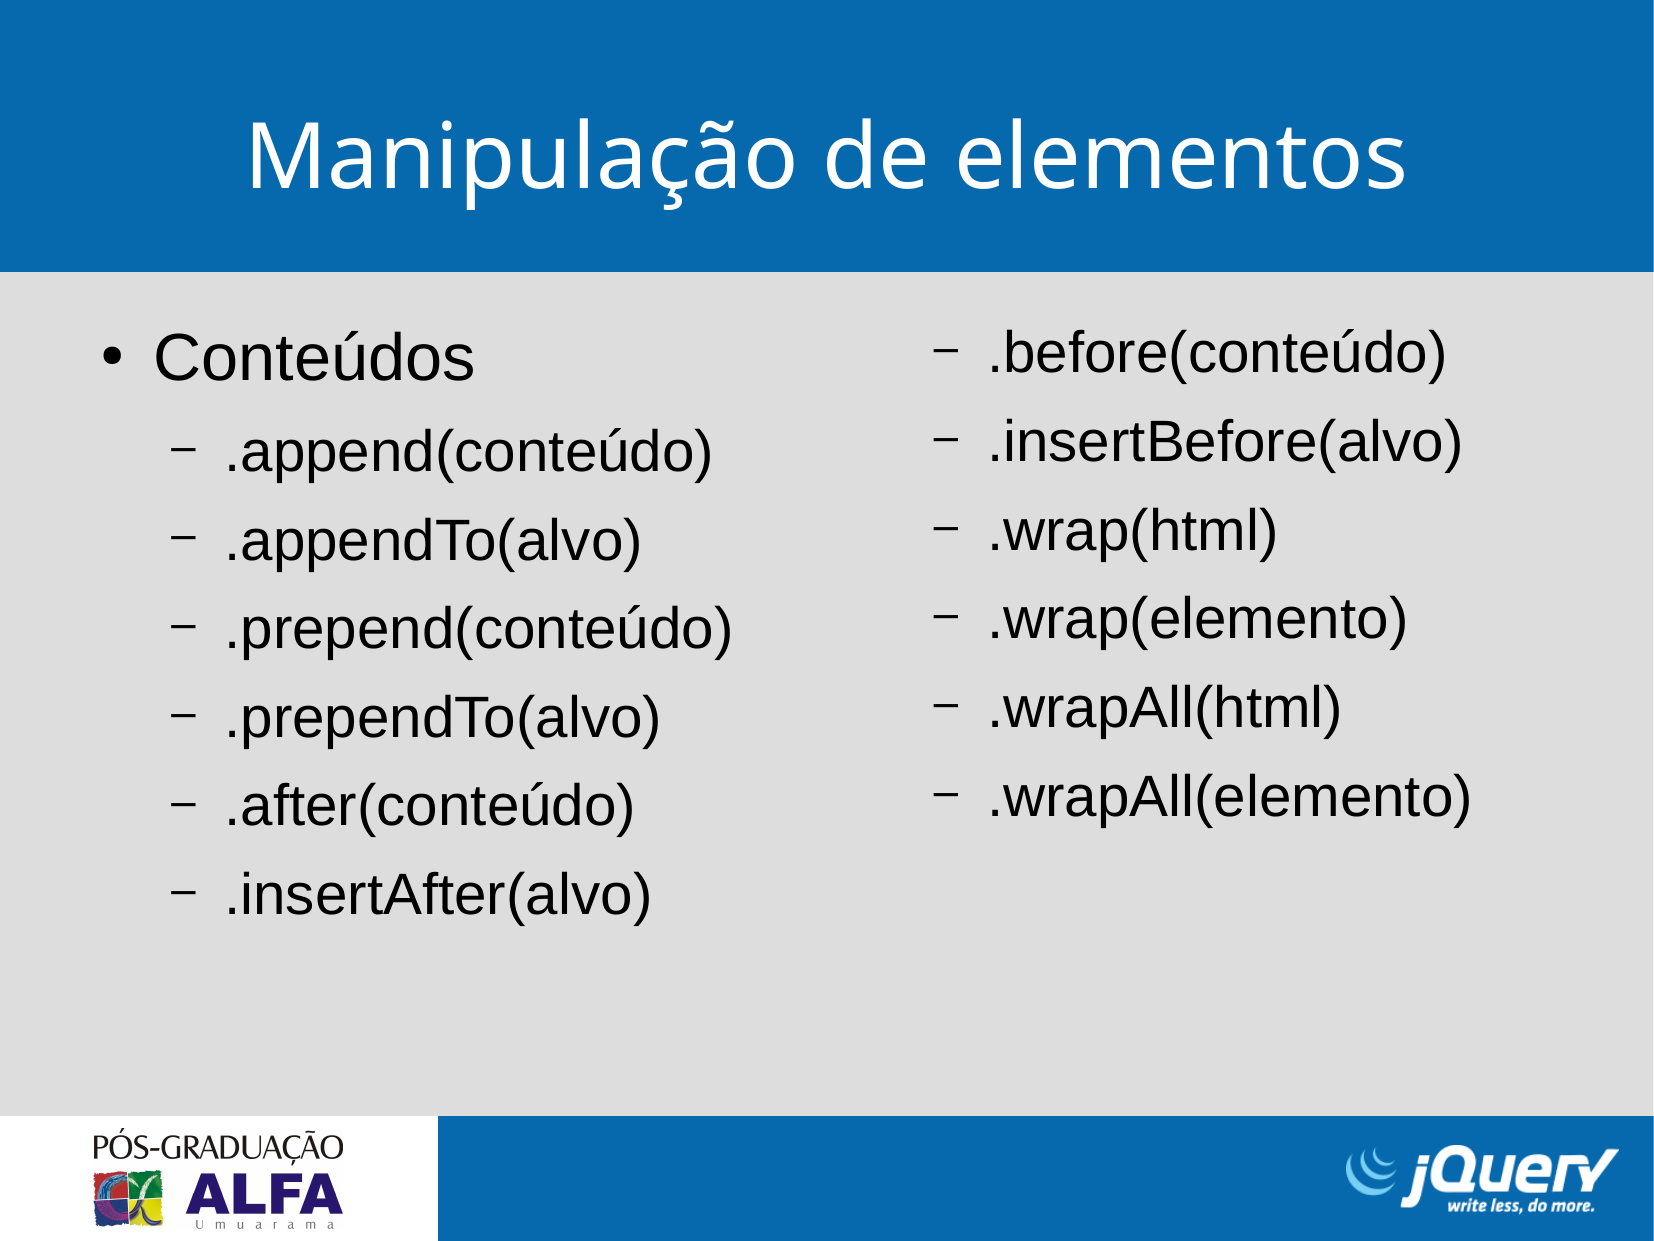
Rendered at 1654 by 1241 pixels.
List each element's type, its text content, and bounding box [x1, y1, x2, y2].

list Conteúdos .append(conteúdo) .appendTo(alvo) .prepend(conteúdo) .prependTo(alvo) .after(conteúdo) .insertAfter(alvo) [82, 320, 809, 1040]
list .before(conteúdo) .insertBefore(alvo) .wrap(html) .wrap(elemento) .wrapAll(html) .wrapAll(elemento) [845, 320, 1572, 1040]
picture [438, 1116, 1654, 1241]
picture [0, 0, 1654, 272]
title Manipulação de elementos [82, 49, 1571, 257]
picture [93, 1128, 343, 1229]
